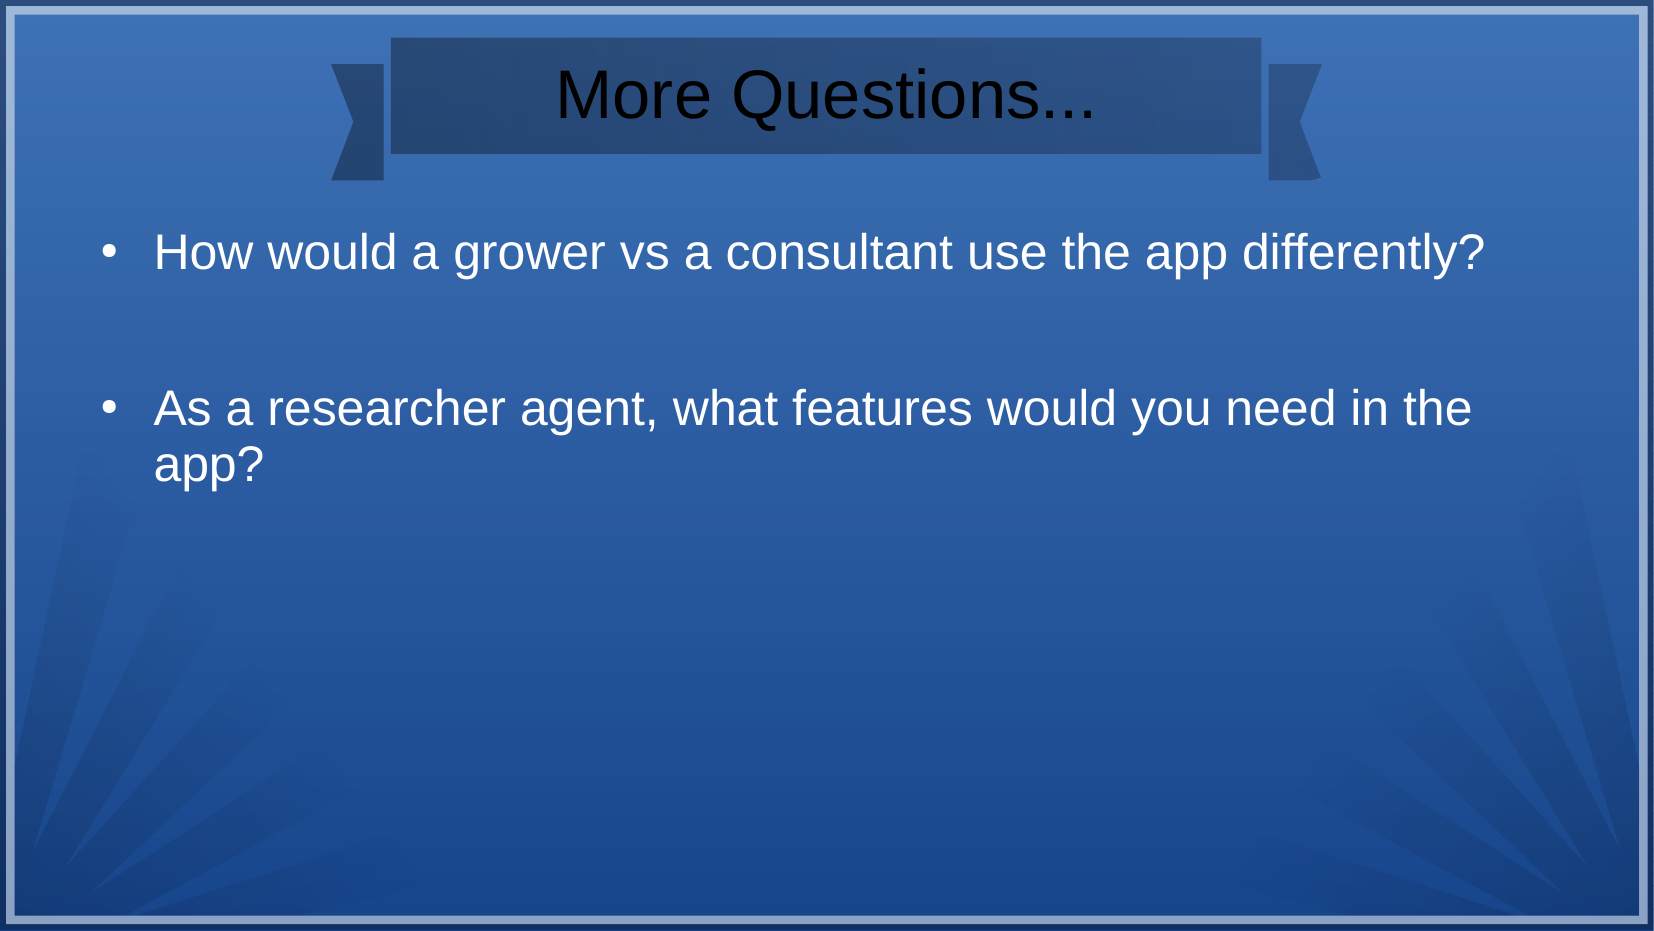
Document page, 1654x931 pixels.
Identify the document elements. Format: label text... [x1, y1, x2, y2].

title More Questions... [389, 35, 1264, 154]
list How would a grower vs a consultant use the app differently? As a researcher agent, what features would you need in the app? [82, 224, 1571, 931]
